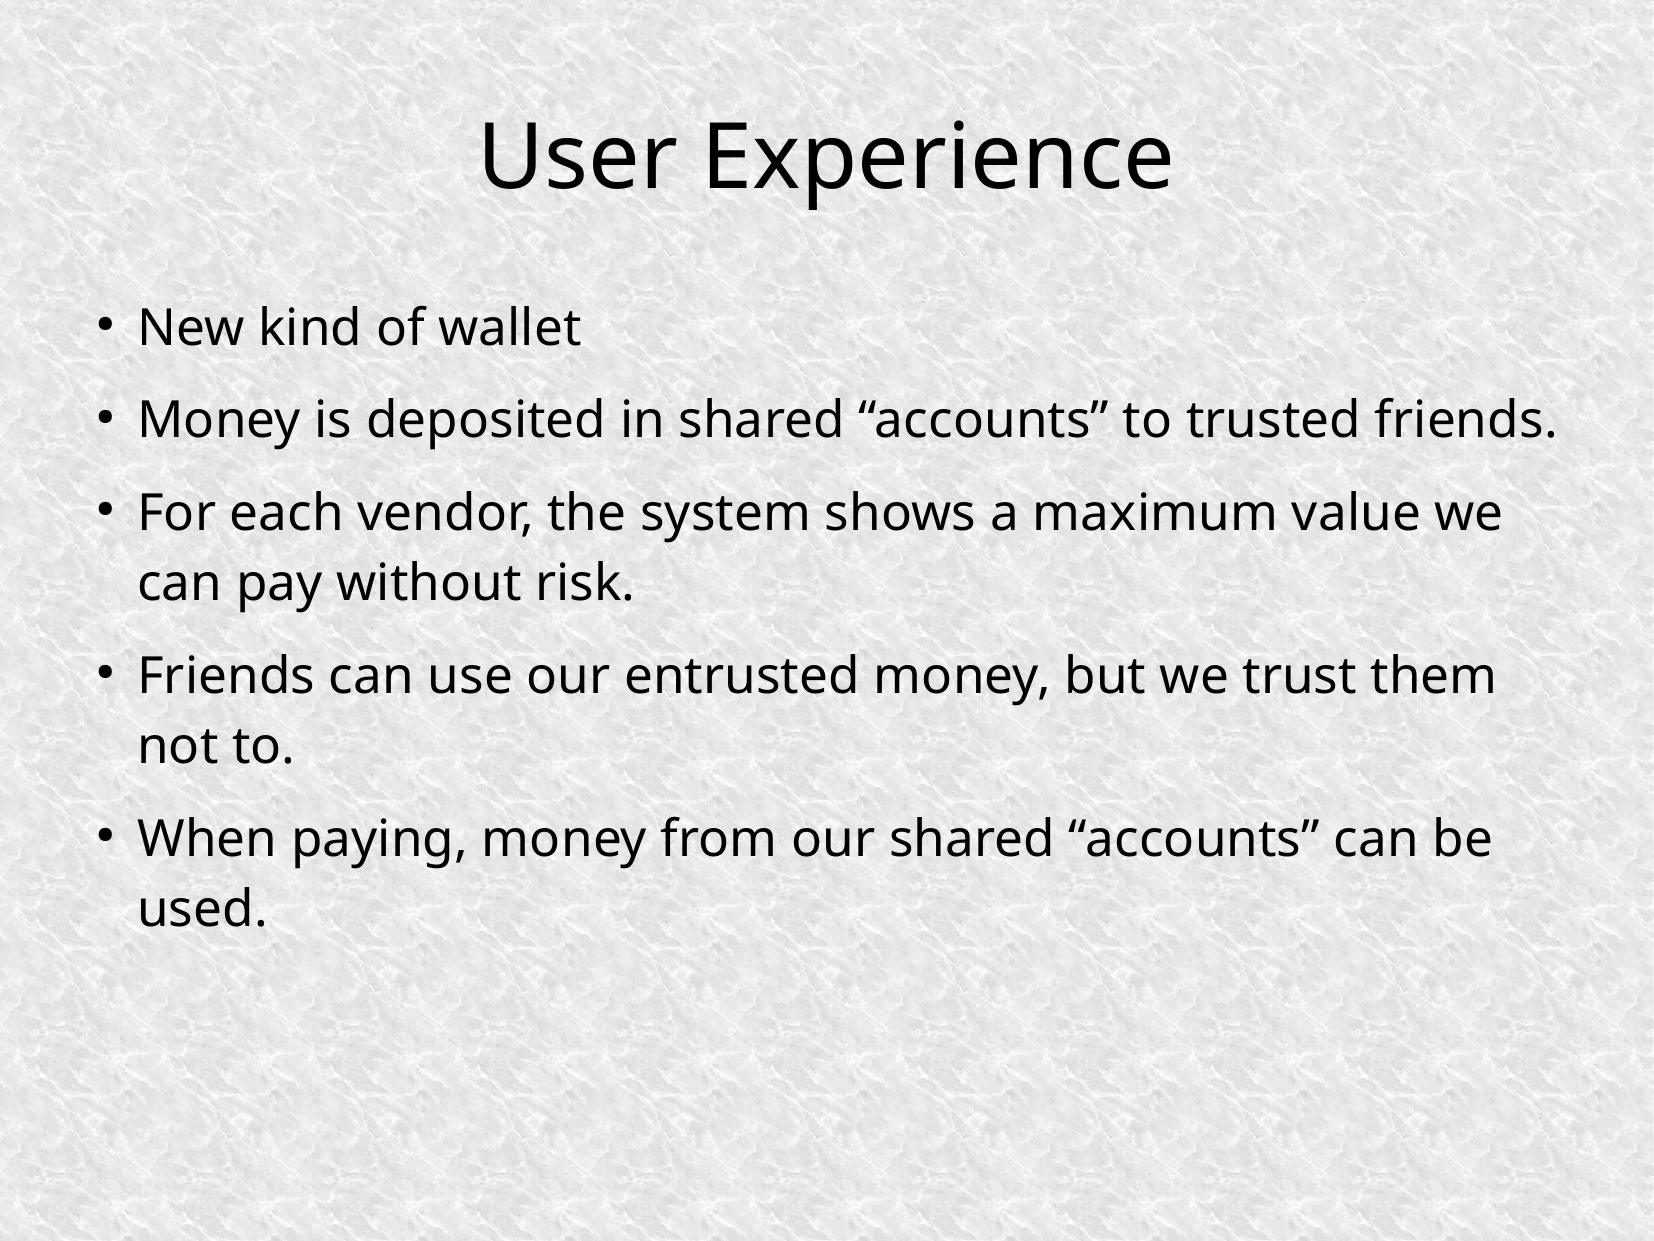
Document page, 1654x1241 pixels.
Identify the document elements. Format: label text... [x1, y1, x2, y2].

list New kind of wallet Money is deposited in shared “accounts” to trusted friends. For each vendor, the system shows a maximum value we can pay without risk. Friends can use our entrusted money, but we trust them not to. When paying, money from our shared “accounts” can be used. [82, 290, 1571, 1010]
picture [0, 0, 1654, 1241]
title User Experience [82, 49, 1571, 257]
